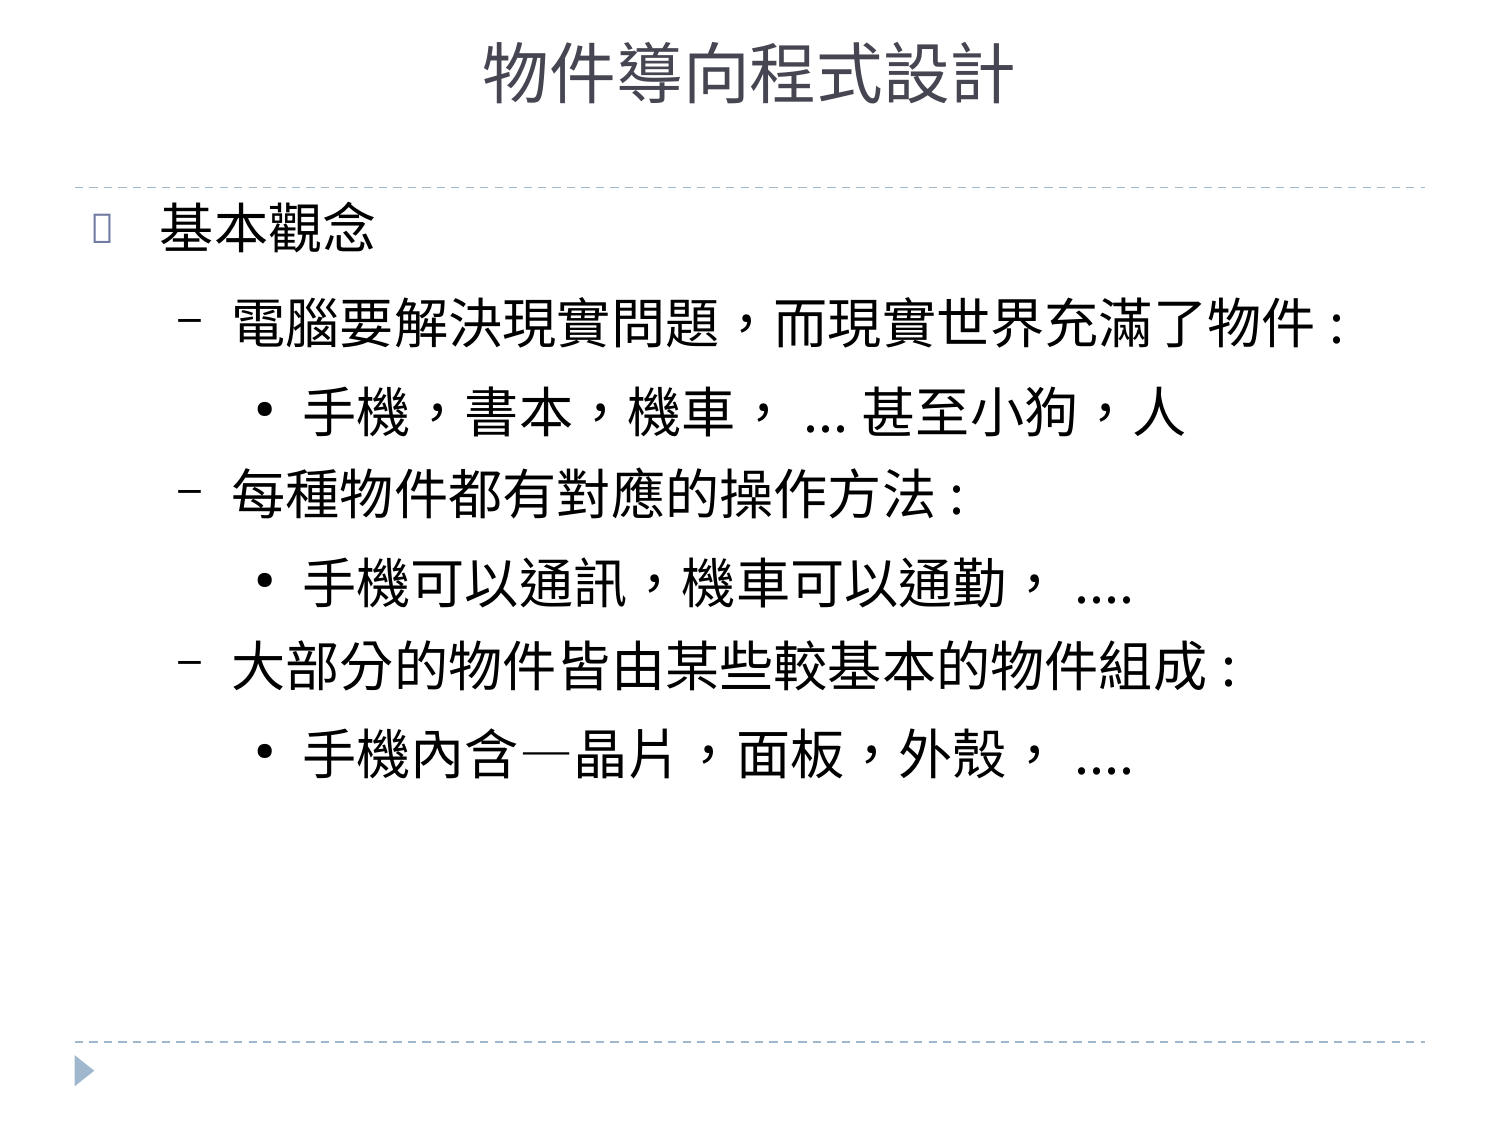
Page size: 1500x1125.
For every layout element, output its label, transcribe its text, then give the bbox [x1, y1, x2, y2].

list 基本觀念 電腦要解決現實問題，而現實世界充滿了物件: 手機，書本，機車，...甚至小狗，人 每種物件都有對應的操作方法: 手機可以通訊，機車可以通勤，.... 大部分的物件皆由某些較基本的物件組成: 手機內含—晶片，面板，外殼，.... [75, 187, 1425, 998]
title 物件導向程式設計 [75, 24, 1425, 187]
